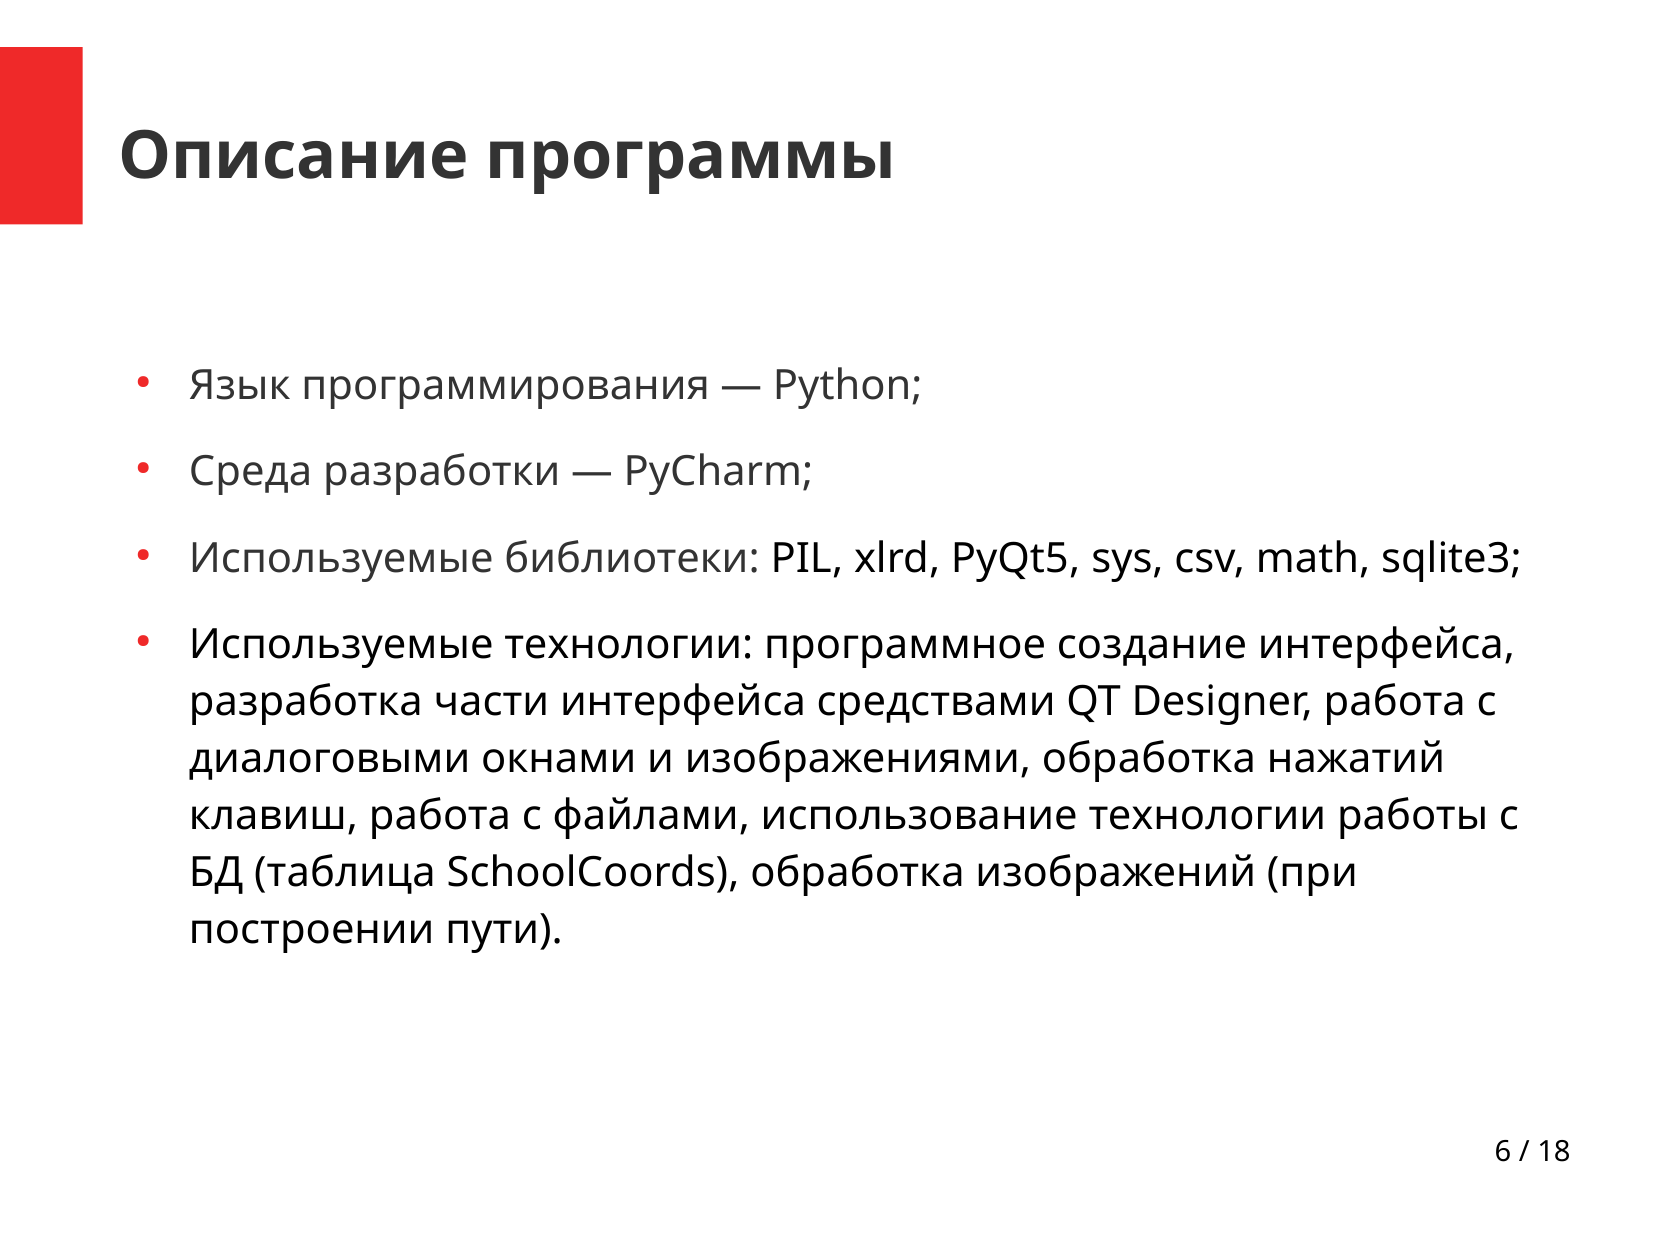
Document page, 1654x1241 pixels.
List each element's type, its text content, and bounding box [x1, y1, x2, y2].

list Язык программирования — Python; Среда разработки — PyCharm; Используемые библиотеки: PIL, хlrd, PyQt5, sys, csv, math, sqlite3; Используемые технологии: программное создание интерфейса, разработка части интерфейса средствами QT Designer, работа с диалоговыми окнами и изображениями, обработка нажатий клавиш, работа с файлами, использование технологии работы с БД (таблица SchoolCoords), обработка изображений (при построении пути). [118, 354, 1536, 1074]
title Описание программы [118, 49, 1571, 257]
